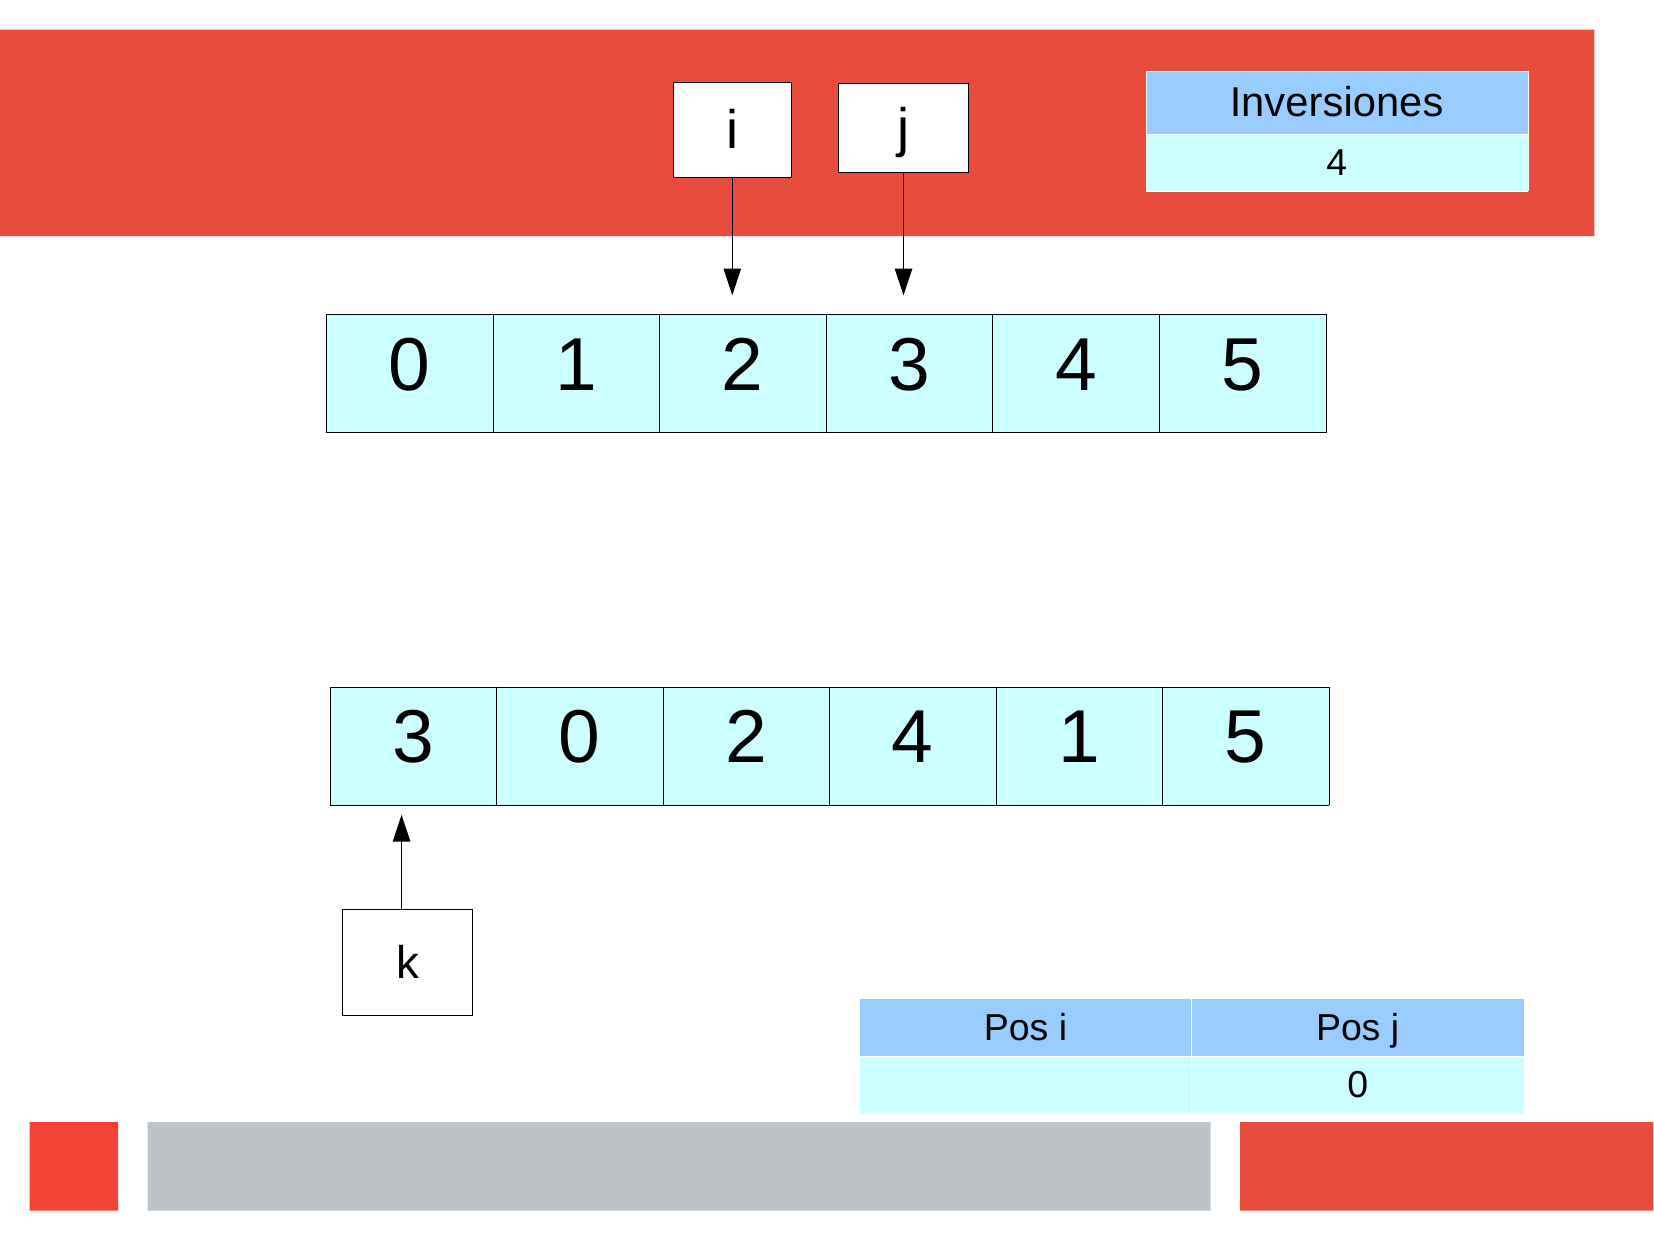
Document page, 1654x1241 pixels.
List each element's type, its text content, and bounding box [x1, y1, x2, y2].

table_header 2 [660, 315, 826, 432]
table_header 2 [664, 688, 829, 805]
table_header Inversiones [1147, 72, 1528, 134]
table_cell [860, 1057, 1191, 1113]
table_header 0 [327, 315, 493, 432]
table_header 4 [830, 688, 996, 805]
text_box i [673, 82, 792, 178]
table_header 1 [494, 315, 659, 432]
table_header Pos i [860, 999, 1191, 1056]
table_cell 4 [1147, 135, 1528, 191]
table_cell 0 [1192, 1057, 1524, 1113]
table_header Pos j [1192, 999, 1524, 1056]
text_box k [342, 909, 473, 1016]
table_header 3 [827, 315, 992, 432]
table_header 1 [997, 688, 1162, 805]
table_header 0 [497, 688, 663, 805]
table_header 3 [331, 688, 496, 805]
text_box j [838, 83, 969, 173]
table_header 5 [1163, 688, 1329, 805]
table_header 5 [1160, 315, 1326, 432]
table_header 4 [993, 315, 1159, 432]
